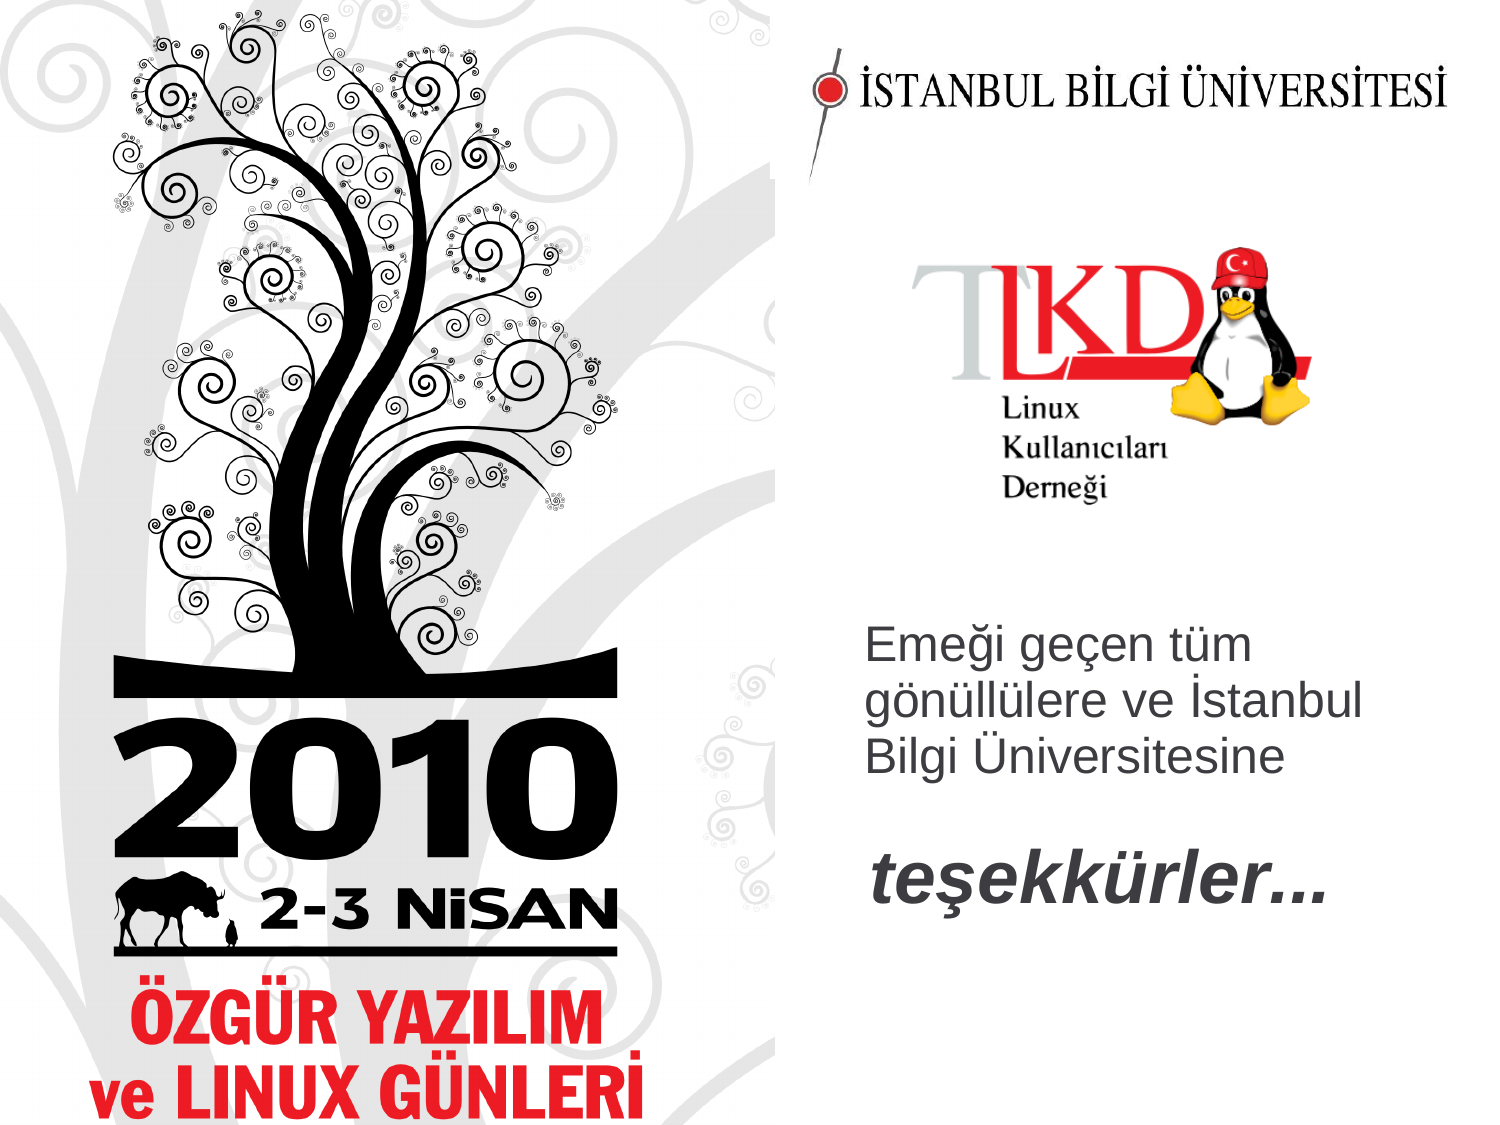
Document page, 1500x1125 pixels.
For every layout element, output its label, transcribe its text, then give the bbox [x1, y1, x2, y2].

picture [0, 0, 775, 1125]
text_box [769, 0, 1500, 179]
picture [776, 10, 1500, 190]
text_box Emeği geçen tüm gönüllülere ve İstanbul Bilgi Üniversitesine [864, 616, 1465, 807]
picture [912, 247, 1312, 526]
text_box teşekkürler... [869, 835, 1332, 932]
